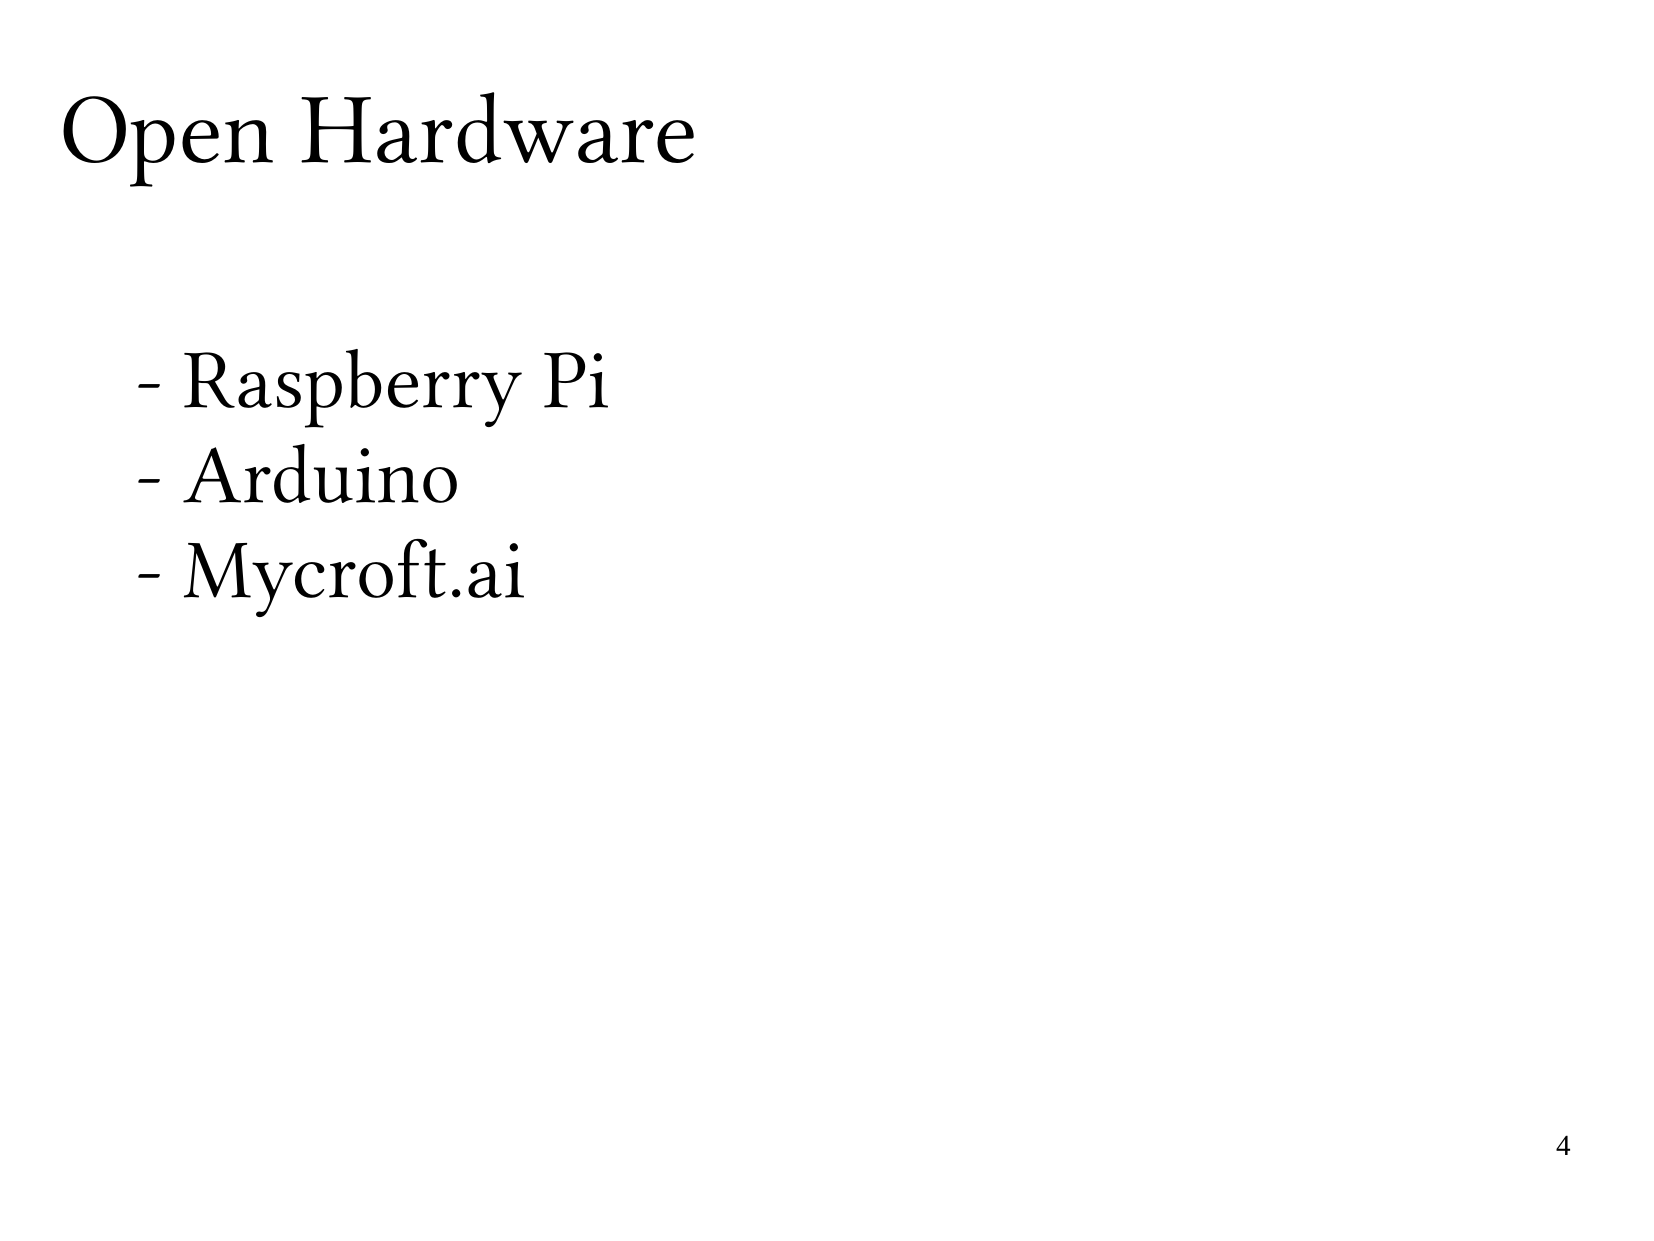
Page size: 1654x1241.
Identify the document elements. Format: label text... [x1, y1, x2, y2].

subtitle Open Hardware - Raspberry Pi - Arduino - Mycroft.ai [60, 72, 1549, 1241]
